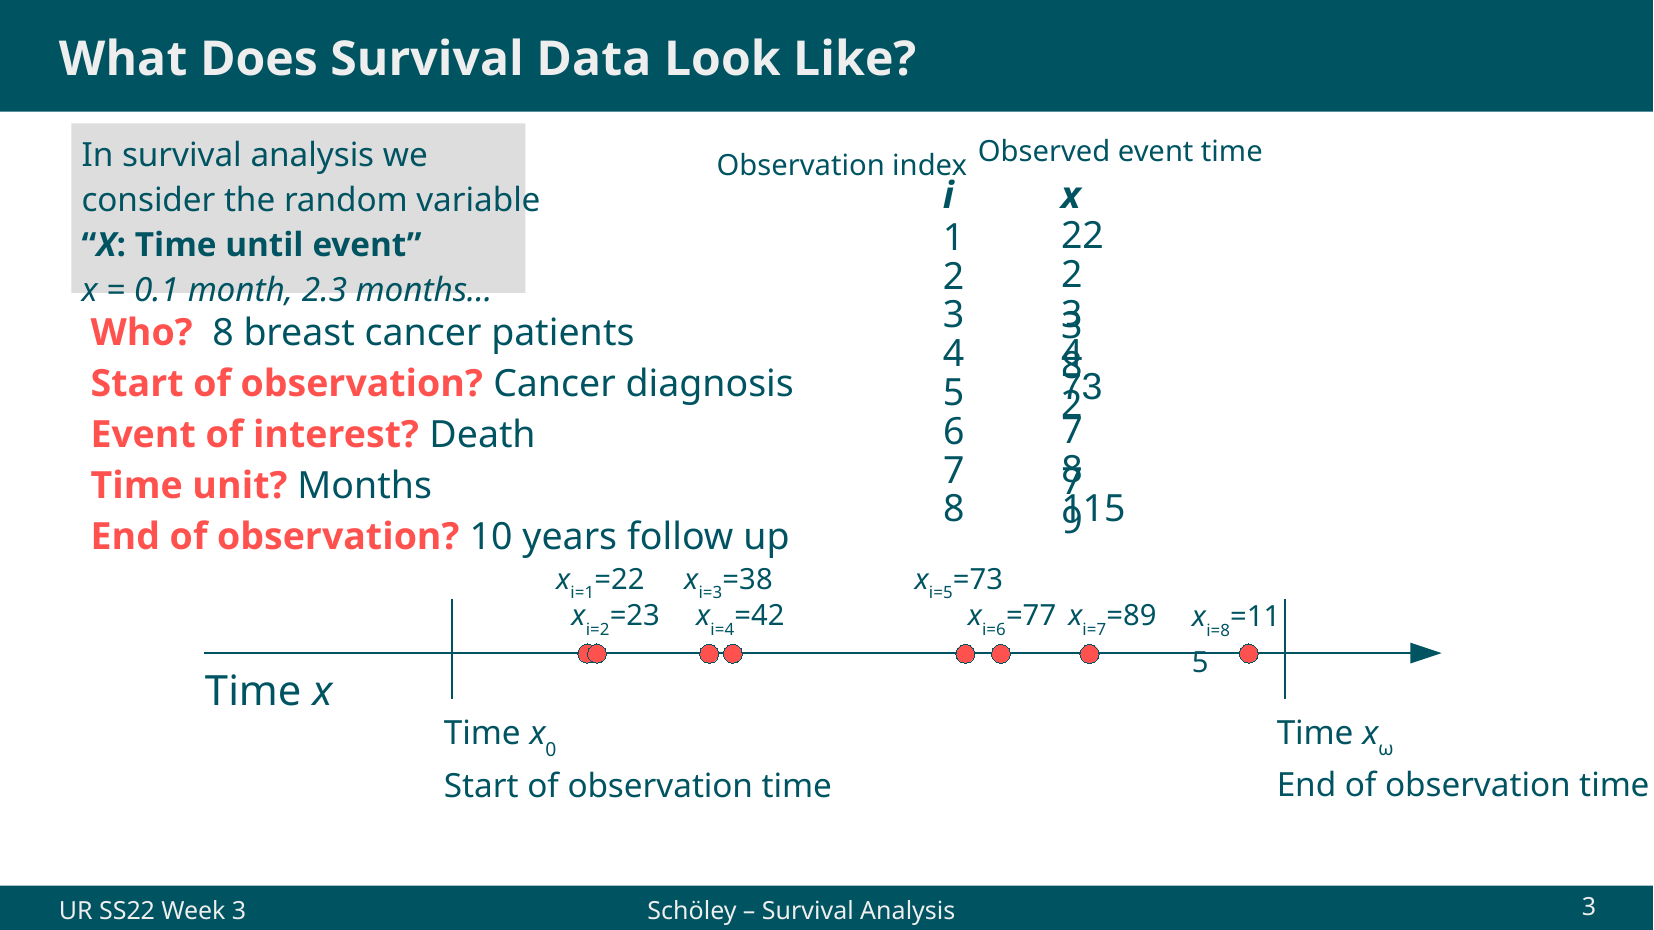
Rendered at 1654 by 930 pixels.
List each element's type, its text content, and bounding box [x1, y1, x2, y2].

text_box [991, 644, 1011, 664]
text_box 23 [1046, 240, 1118, 279]
text_box In survival analysis we consider the random variable “X: Time until event” x = 0.1 month, 2.3 months… [66, 123, 526, 293]
text_box xi=2=23 [556, 586, 663, 643]
text_box Who? 8 breast cancer patients Start of observation? Cancer diagnosis Event of interest? Death Time unit? Months End of observation? 10 years follow up [75, 297, 759, 533]
text_box xi=5=73 [899, 550, 1006, 607]
text_box xi=4=42 [681, 586, 788, 643]
text_box [723, 644, 743, 664]
text_box [1239, 644, 1259, 664]
text_box [1079, 644, 1100, 664]
text_box Time x0 Start of observation time [429, 702, 1151, 817]
text_box [955, 644, 976, 664]
text_box 2 [928, 241, 979, 280]
text_box [577, 643, 607, 664]
text_box Time xω End of observation time [1262, 701, 1653, 816]
text_box 8 [928, 474, 980, 534]
text_box Time x [190, 652, 912, 767]
text_box xi=3=38 [669, 550, 776, 607]
text_box 3 [928, 280, 979, 319]
text_box 89 [1046, 435, 1119, 474]
text_box x [1046, 173, 1095, 200]
text_box 22 [1046, 200, 1118, 240]
text_box 42 [1046, 319, 1118, 378]
text_box Observation index [701, 137, 940, 187]
title What Does Survival Data Look Like? [58, 0, 1594, 117]
text_box [699, 644, 719, 664]
text_box 1 [928, 202, 979, 241]
text_box xi=7=89 [1053, 586, 1160, 643]
text_box 5 [928, 358, 979, 396]
text_box Observed event time [963, 123, 1229, 173]
text_box xi=6=77 [953, 586, 1053, 643]
text_box 73 [1046, 378, 1118, 395]
text_box 115 [1046, 474, 1140, 534]
text_box 4 [928, 319, 979, 358]
text_box i [928, 161, 968, 202]
text_box 6 [928, 396, 980, 435]
text_box 38 [1046, 279, 1118, 319]
text_box 7 [928, 435, 980, 474]
text_box xi=1=22 [541, 550, 648, 607]
text_box xi=8=115 [1177, 588, 1305, 644]
text_box 77 [1046, 395, 1119, 435]
